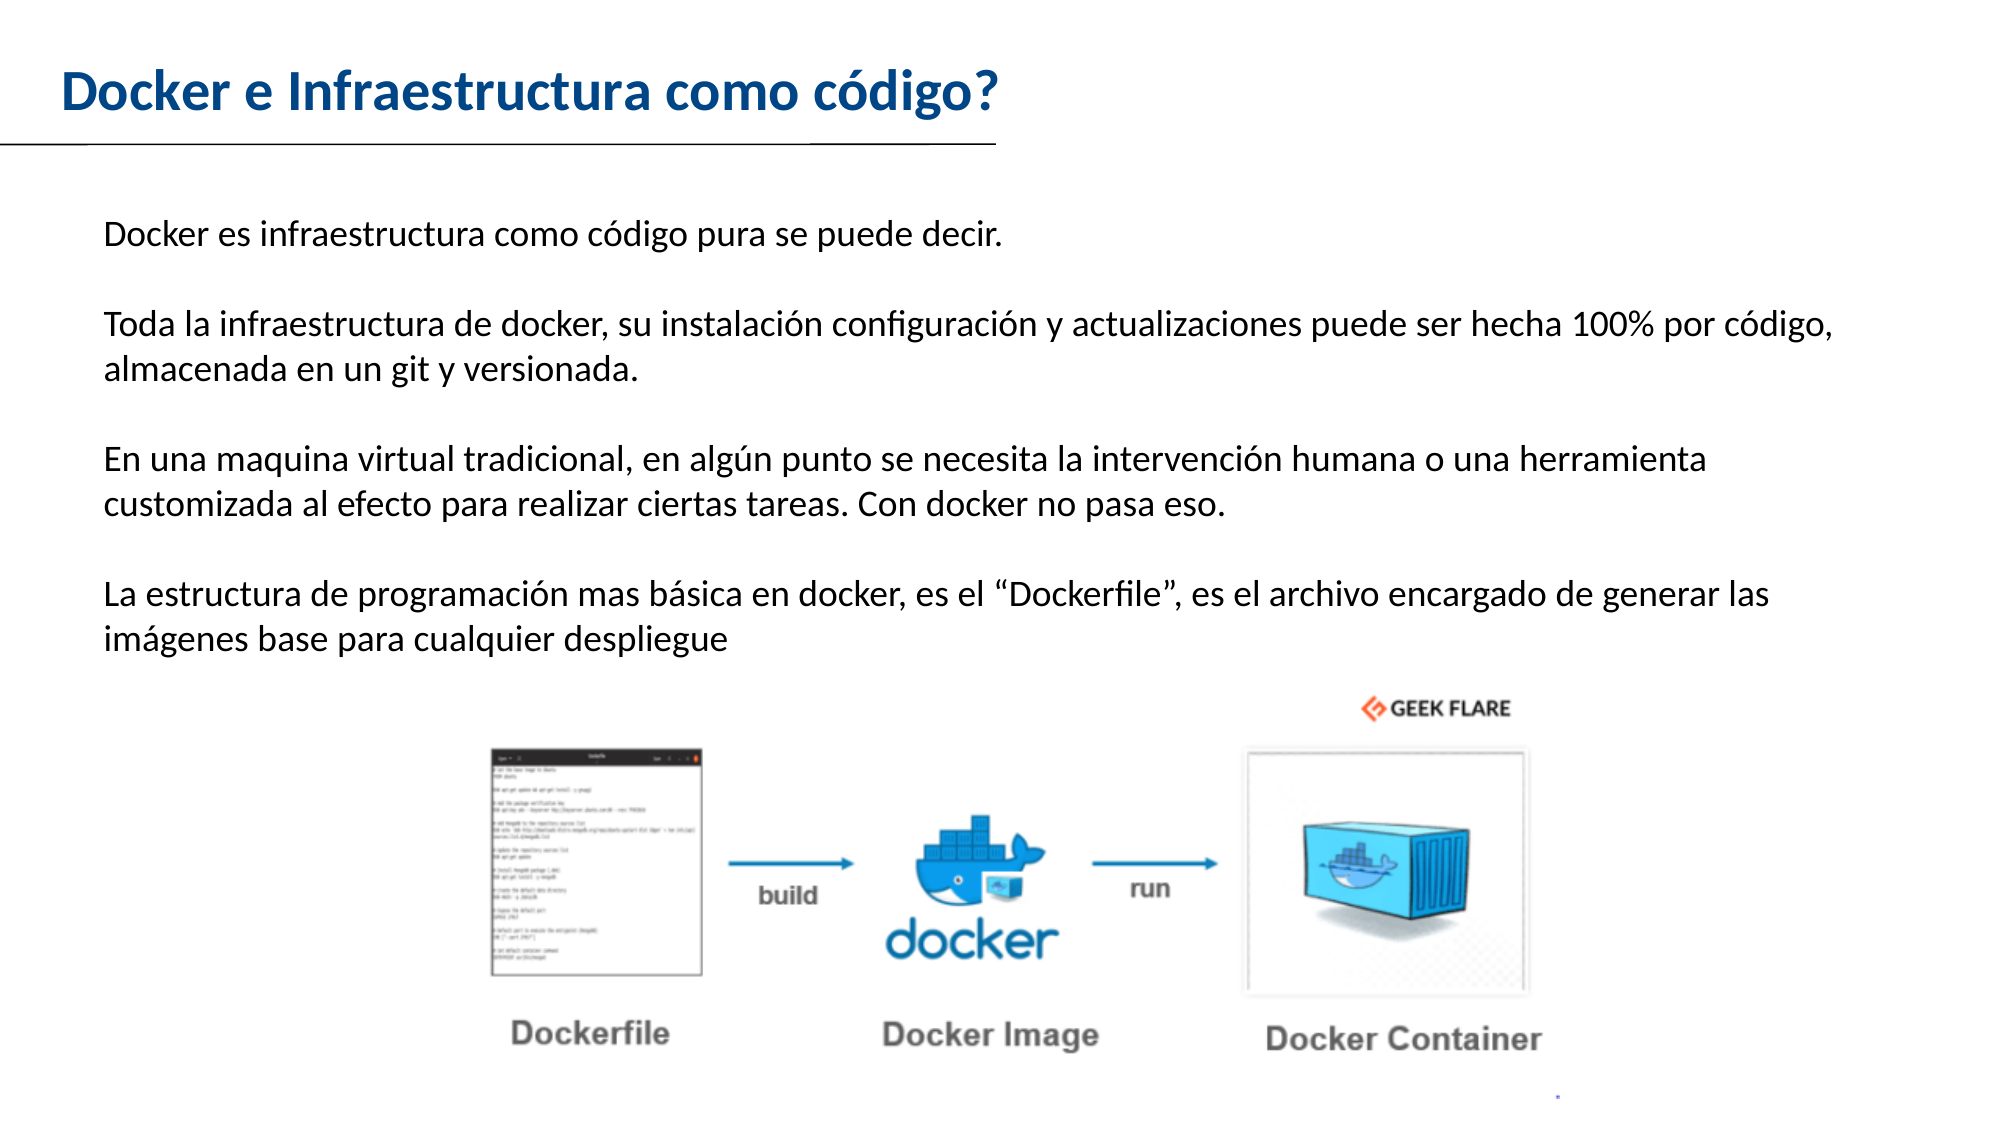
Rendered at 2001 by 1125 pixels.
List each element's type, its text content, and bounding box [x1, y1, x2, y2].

picture [470, 676, 1560, 1099]
text_box Docker e Infraestructura como código? [46, 44, 1583, 130]
text_box Docker es infraestructura como código pura se puede decir. Toda la infraestructura de docker, su instalación configuración y actualizaciones puede ser hecha 100% por código, almacenada en un git y versionada. En una maquina virtual tradicional, en algún punto se necesita la intervención humana o una herramienta customizada al efecto para realizar ciertas tareas. Con docker no pasa eso. La estructura de programación mas básica en docker, es el “Dockerfile”, es el archivo encargado de generar las imágenes base para cualquier despliegue [89, 201, 1877, 802]
